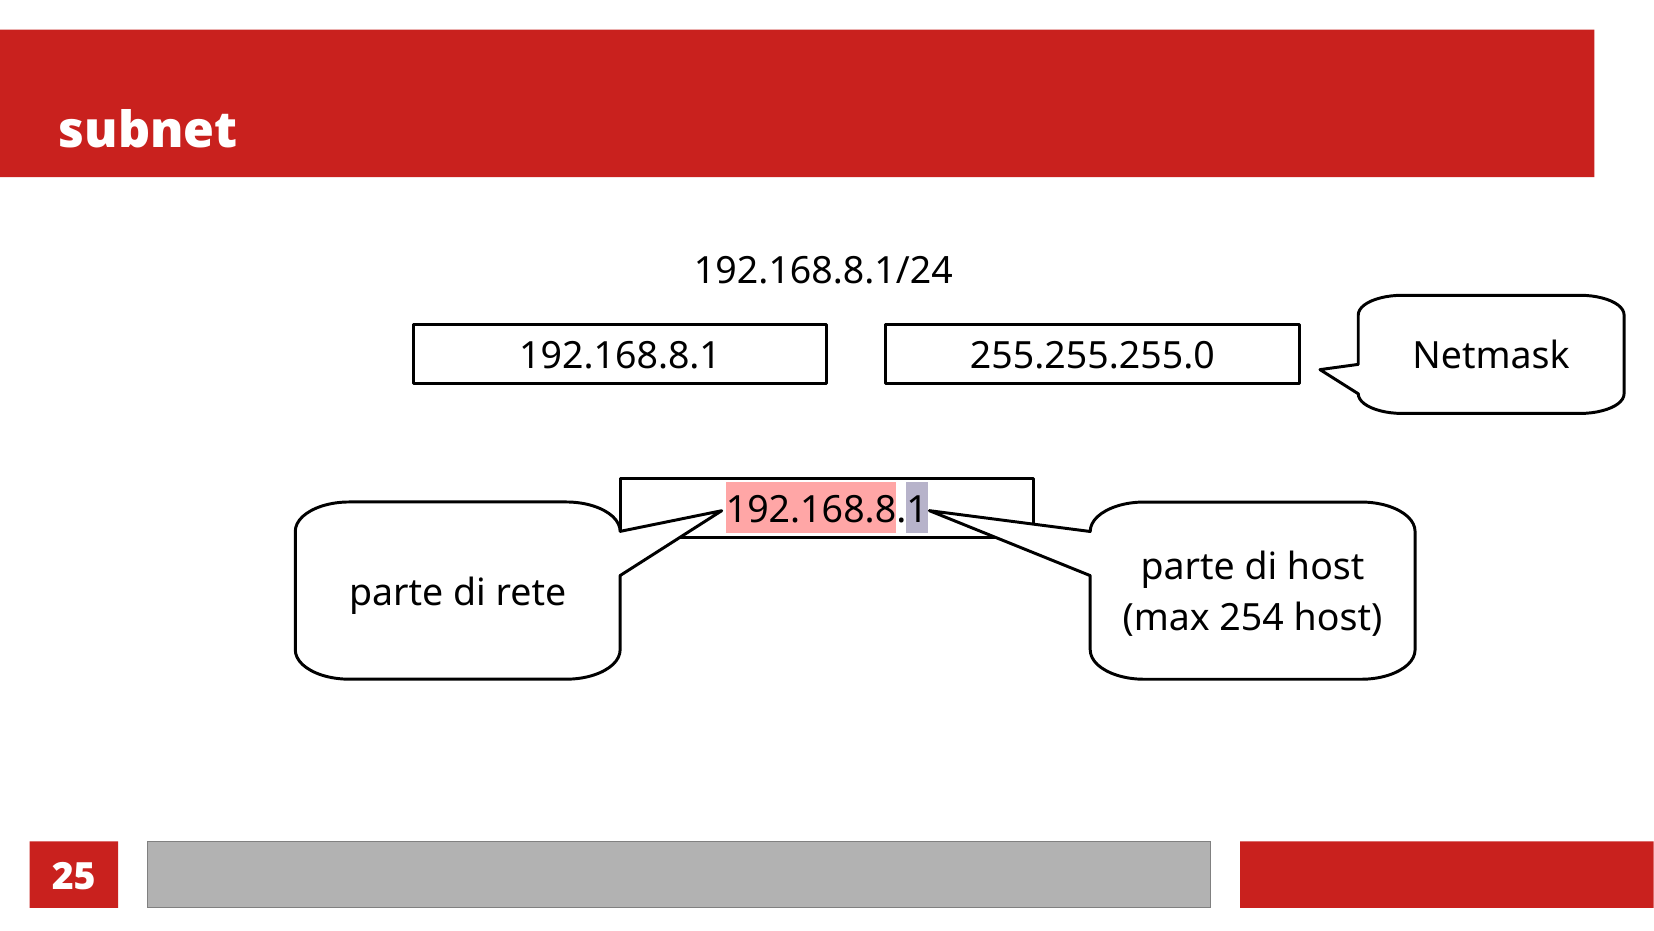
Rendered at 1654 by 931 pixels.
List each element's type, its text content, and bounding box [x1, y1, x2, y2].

text_box Netmask [1320, 295, 1625, 414]
text_box parte di rete [295, 501, 722, 680]
text_box parte di host (max 254 host) [929, 502, 1416, 680]
text_box 255.255.255.0 [885, 324, 1300, 384]
text_box 192.168.8.1 [413, 324, 827, 384]
title subnet [59, 44, 1595, 163]
text_box 192.168.8.1/24 [679, 236, 975, 296]
text_box 192.168.8.1 [620, 478, 1034, 538]
